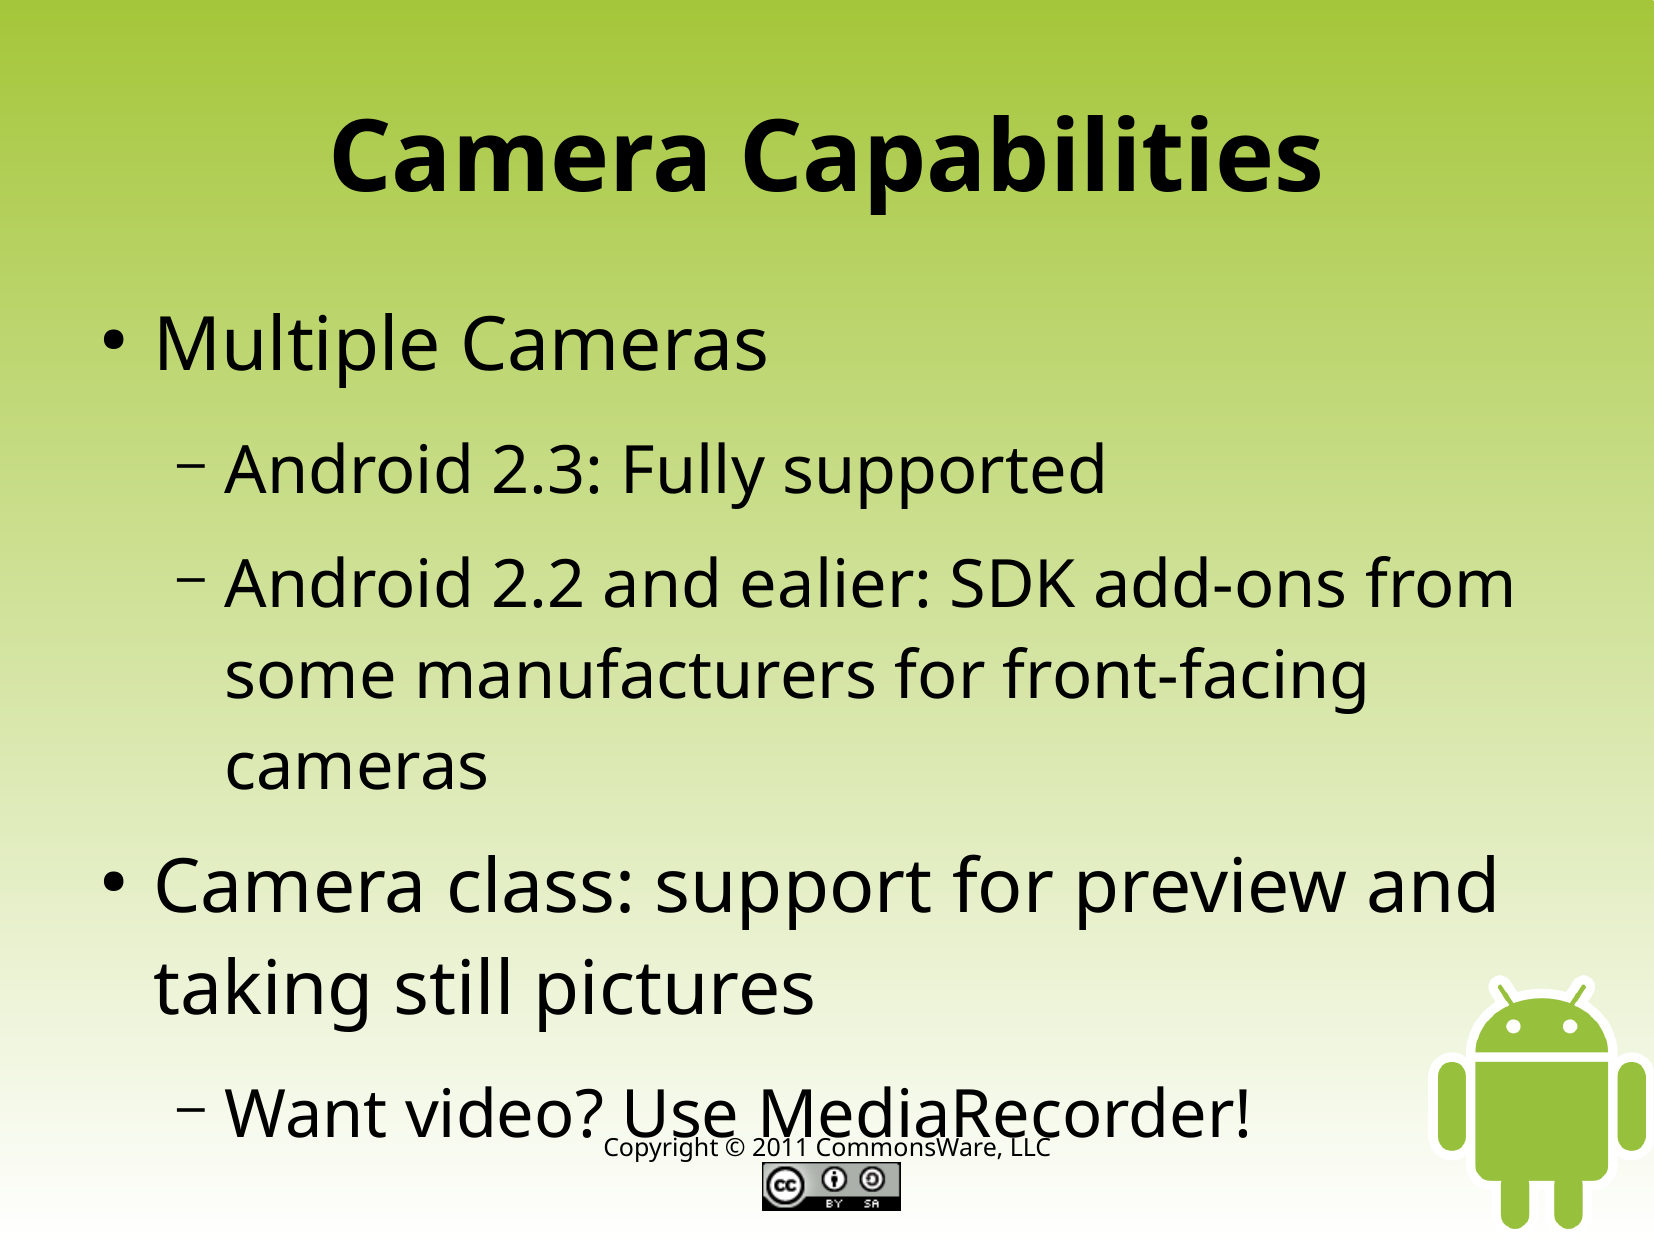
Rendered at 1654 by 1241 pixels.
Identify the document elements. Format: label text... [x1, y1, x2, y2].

picture [762, 1162, 901, 1211]
list Multiple Cameras Android 2.3: Fully supported Android 2.2 and ealier: SDK add-ons from some manufacturers for front-facing cameras Camera class: support for preview and taking still pictures Want video? Use MediaRecorder! [82, 290, 1571, 1109]
picture [1428, 975, 1654, 1238]
title Camera Capabilities [82, 49, 1571, 257]
